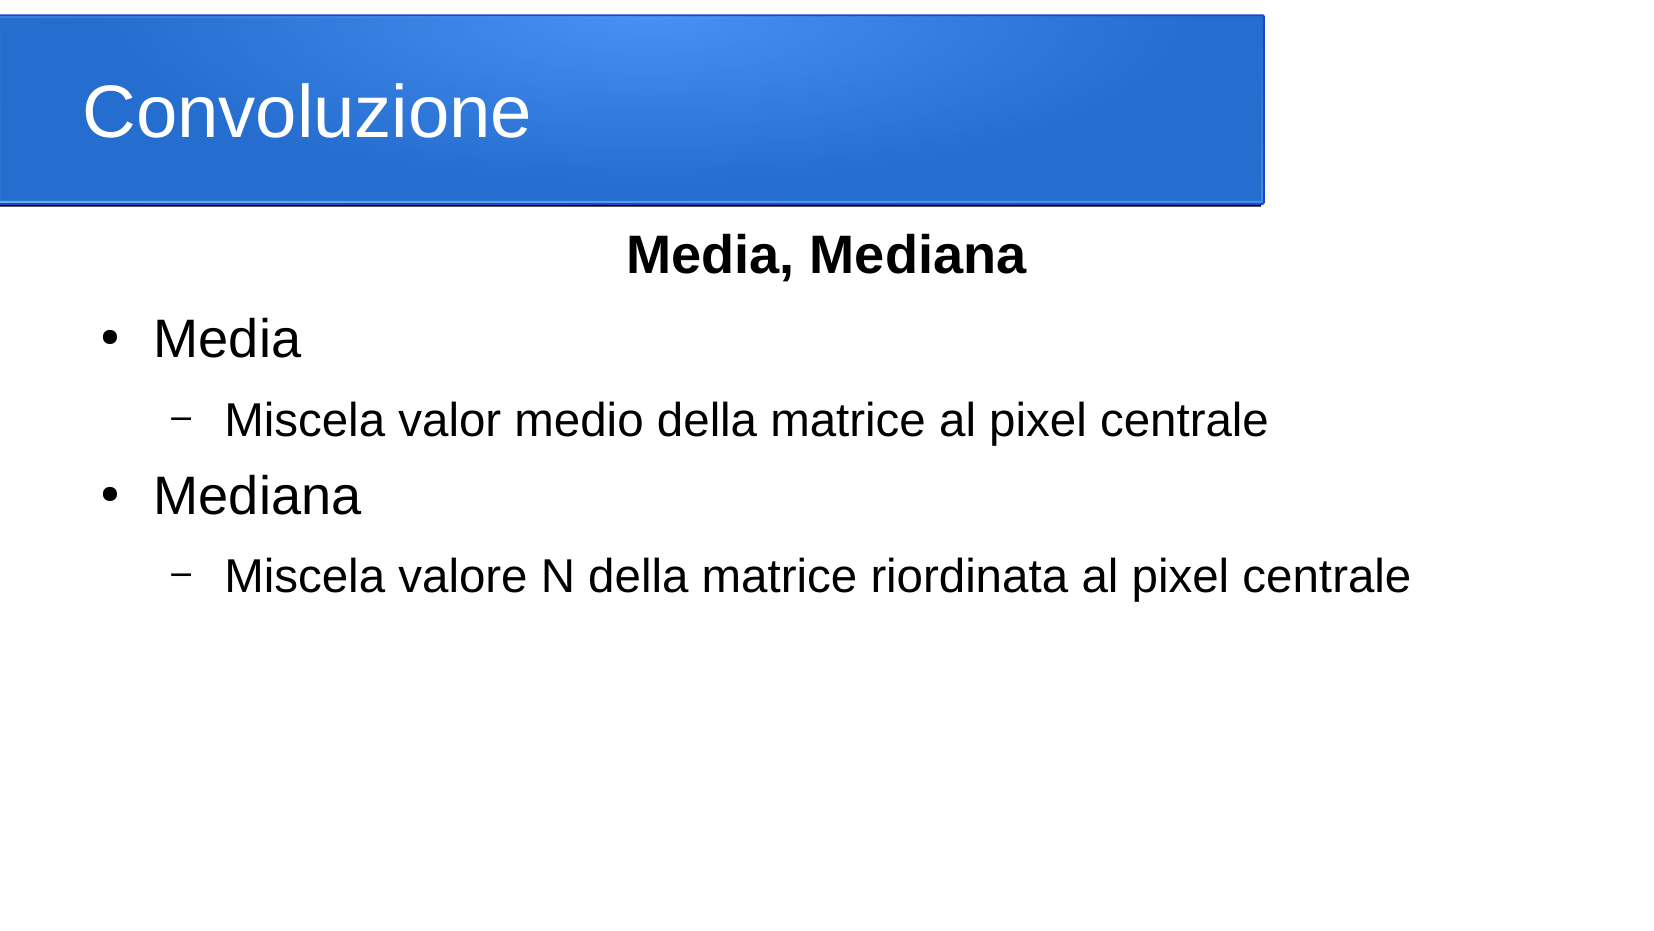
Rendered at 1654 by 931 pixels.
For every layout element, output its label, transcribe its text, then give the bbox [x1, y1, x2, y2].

title Convoluzione [82, 35, 1235, 189]
list Media, Mediana Media Miscela valor medio della matrice al pixel centrale Mediana Miscela valore N della matrice riordinata al pixel centrale [82, 224, 1571, 764]
